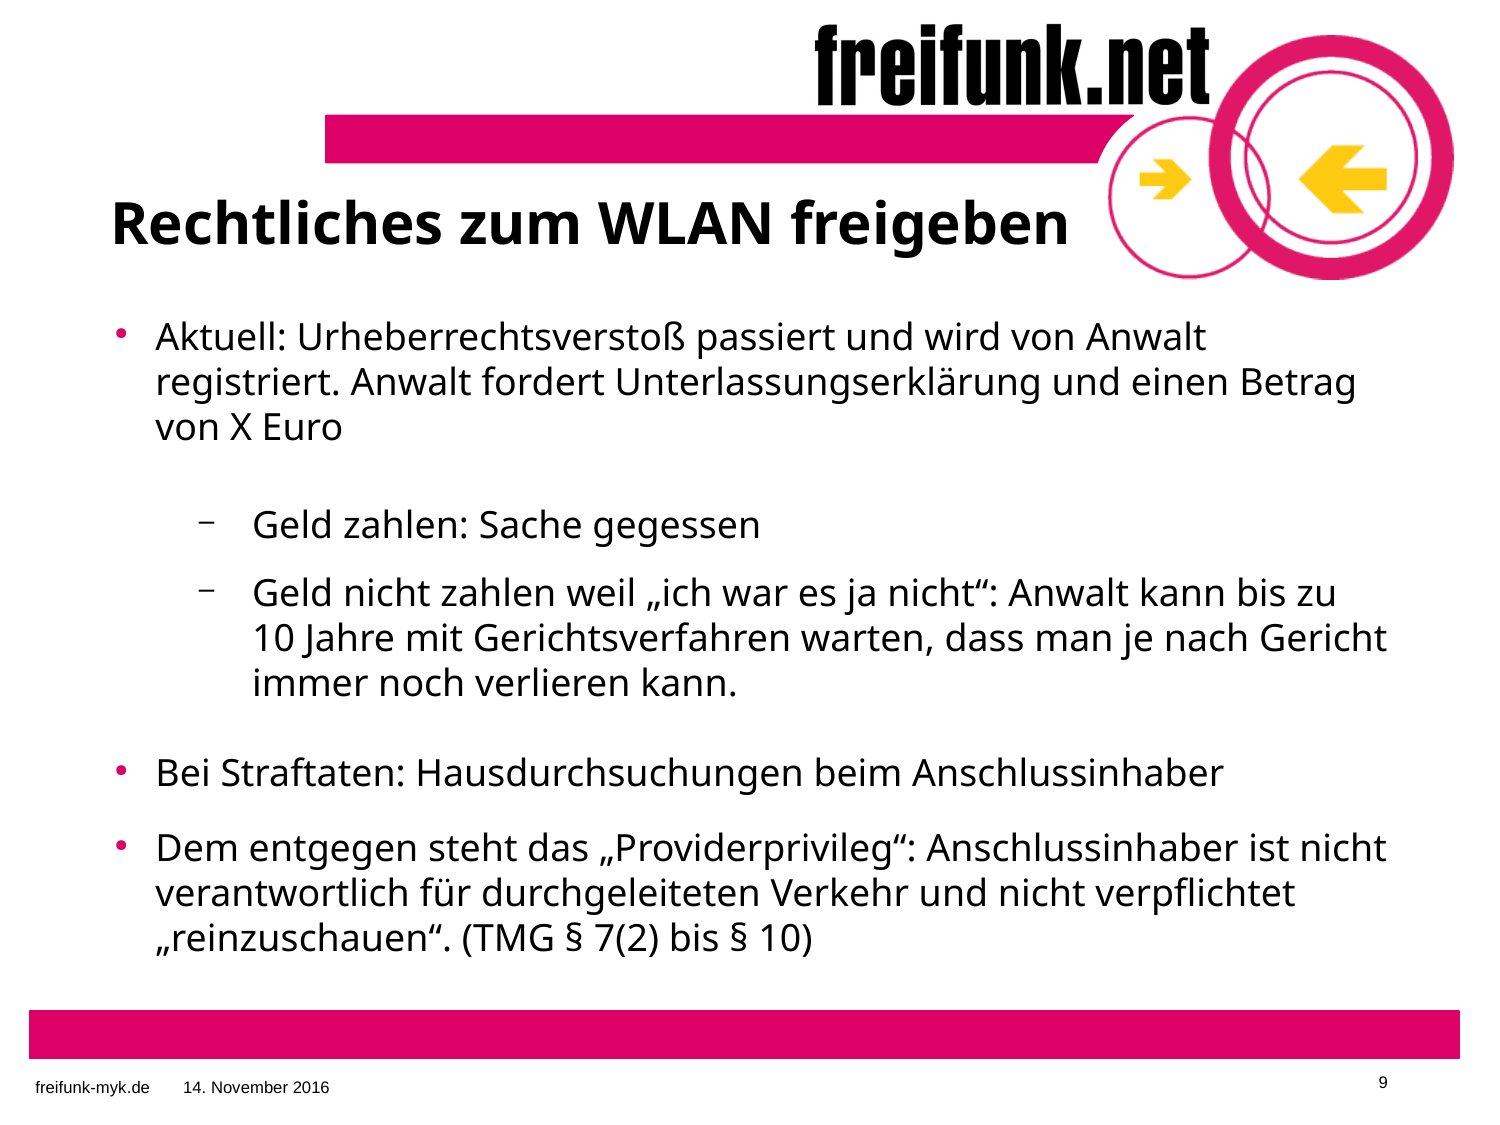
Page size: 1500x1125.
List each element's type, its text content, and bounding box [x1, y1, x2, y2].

picture [816, 24, 1454, 280]
list Aktuell: Urheberrechtsverstoß passiert und wird von Anwalt registriert. Anwalt fordert Unterlassungserklärung und einen Betrag von X Euro Geld zahlen: Sache gegessen Geld nicht zahlen weil „ich war es ja nicht“: Anwalt kann bis zu 10 Jahre mit Gerichtsverfahren warten, dass man je nach Gericht immer noch verlieren kann. Bei Straftaten: Hausdurchsuchungen beim Anschlussinhaber Dem entgegen steht das „Providerprivileg“: Anschlussinhaber ist nicht verantwortlich für durchgeleiteten Verkehr und nicht verpflichtet „reinzuschauen“. (TMG § 7(2) bis § 10) [110, 312, 1392, 1000]
title Rechtliches zum WLAN freigeben [110, 160, 1093, 282]
